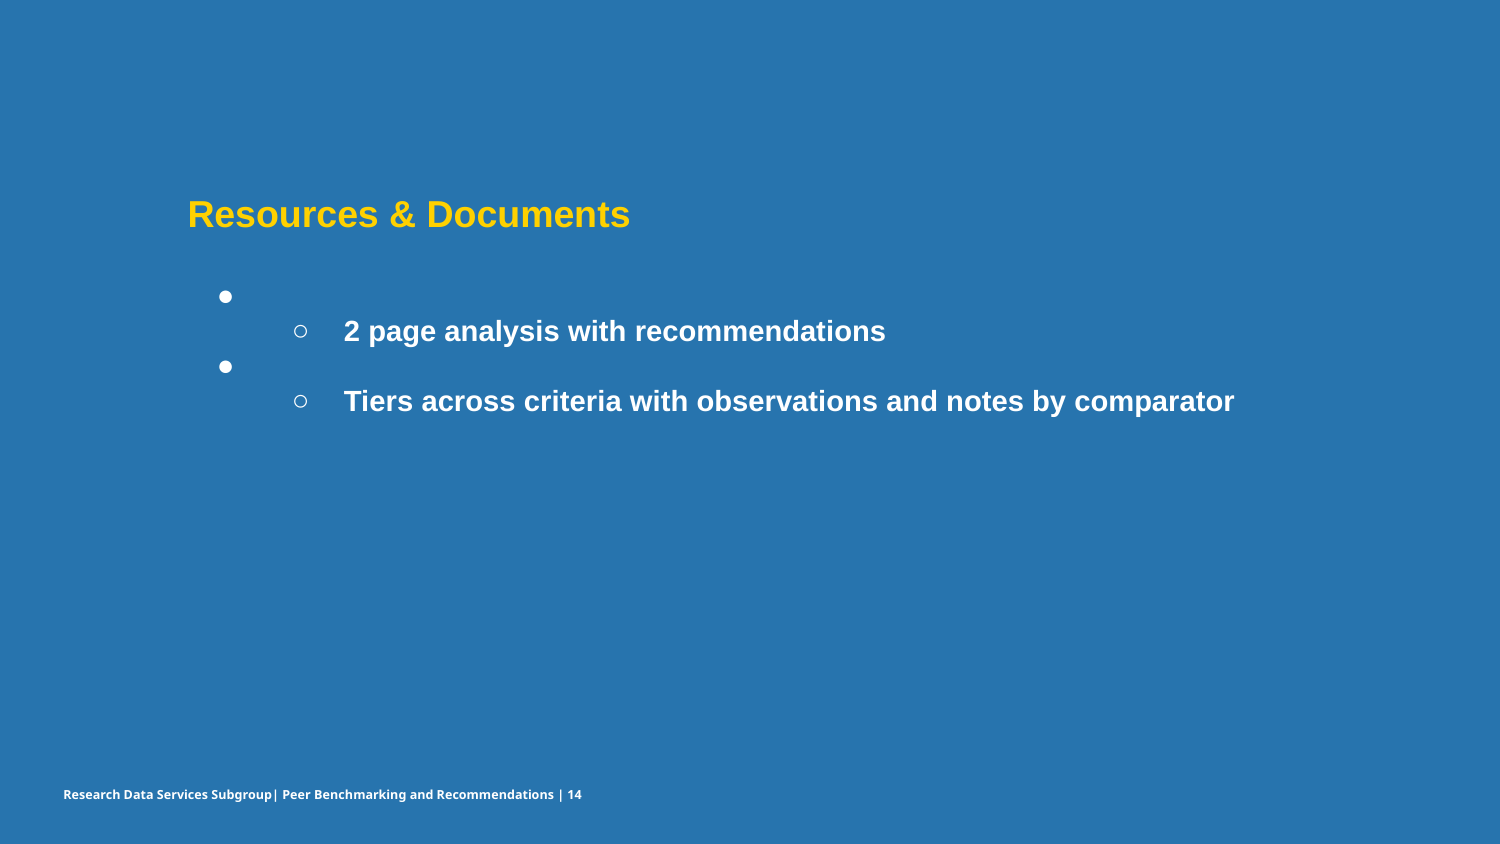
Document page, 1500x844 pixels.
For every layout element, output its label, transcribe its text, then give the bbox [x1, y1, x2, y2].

text_box UCLA2022 Final Analysis Recommendations 2 page analysis with recommendations UCLA 2022 Benchmarking Summary Research Data Services Tiers across criteria with observations and notes by comparator [178, 262, 1304, 468]
title Resources & Documents [187, 138, 1313, 236]
